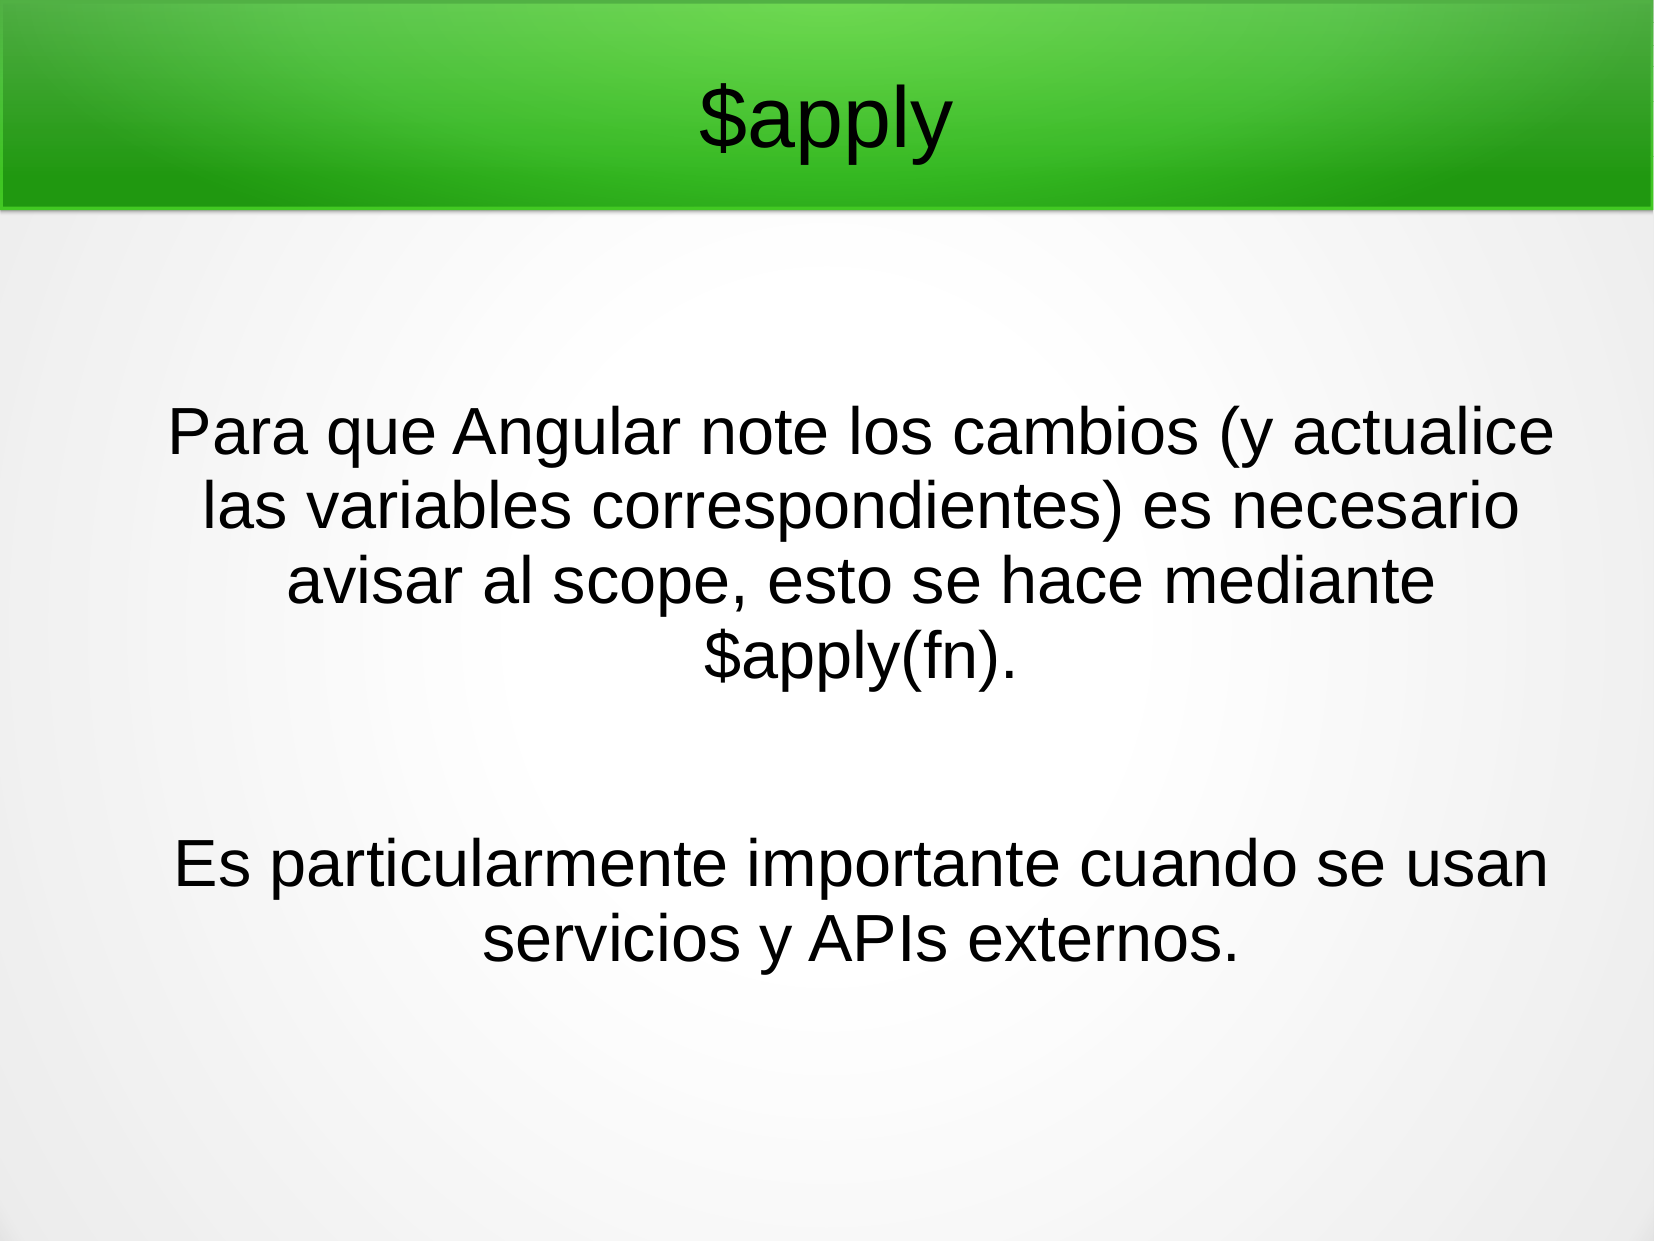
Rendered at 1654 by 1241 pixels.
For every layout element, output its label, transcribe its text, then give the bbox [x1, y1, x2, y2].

title $apply [82, 47, 1571, 189]
list Para que Angular note los cambios (y actualice las variables correspondientes) es necesario avisar al scope, esto se hace mediante $apply(fn). Es particularmente importante cuando se usan servicios y APIs externos. [82, 393, 1571, 1010]
